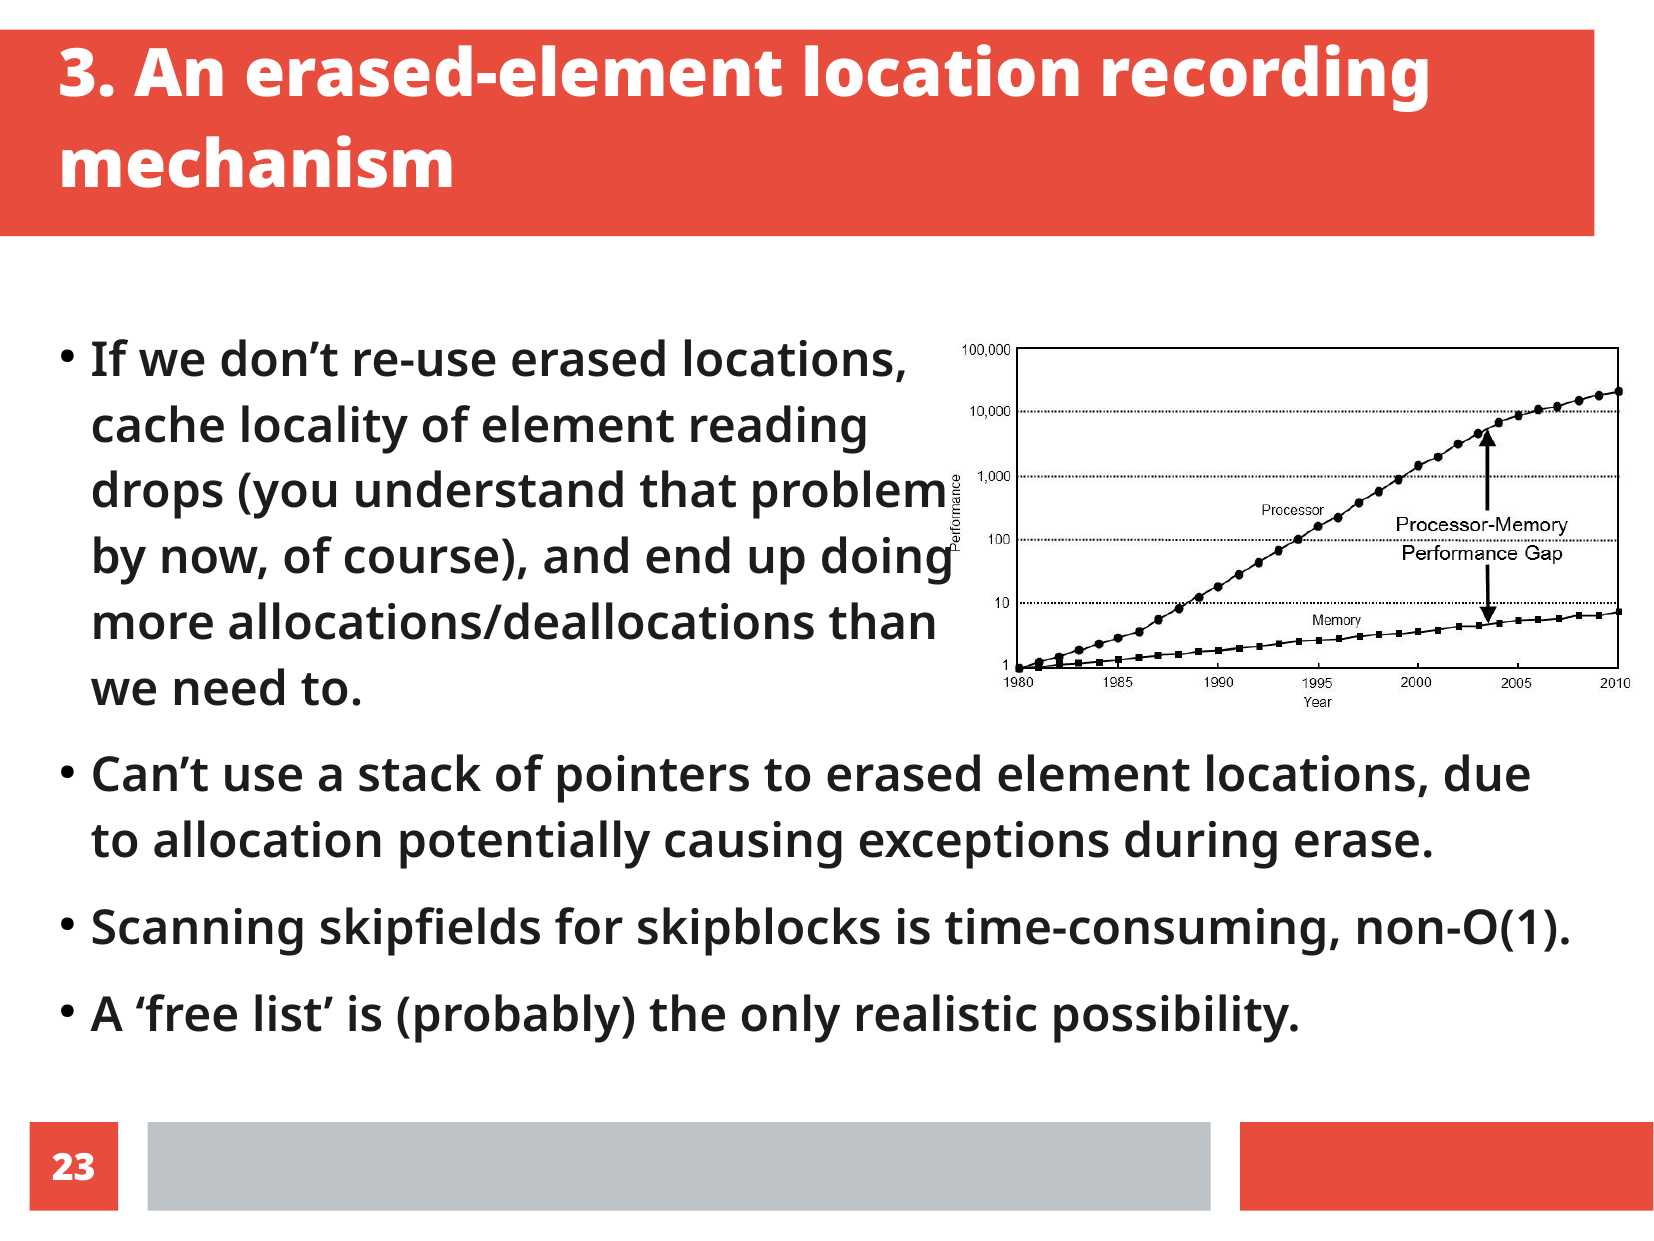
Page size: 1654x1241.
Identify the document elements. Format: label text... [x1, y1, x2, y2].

picture [1583, 324, 1648, 718]
list If we don’t re-use erased locations, cache locality of element reading drops (you understand that problem by now, of course), and end up doing more allocations/deallocations than we need to. Can’t use a stack of pointers to erased element locations, due to allocation potentially causing exceptions during erase. Scanning skipfields for skipblocks is time-consuming, non-O(1). A ‘free list’ is (probably) the only realistic possibility. [59, 324, 1583, 1111]
title 3. An erased-element location recording mechanism [59, 59, 1595, 207]
